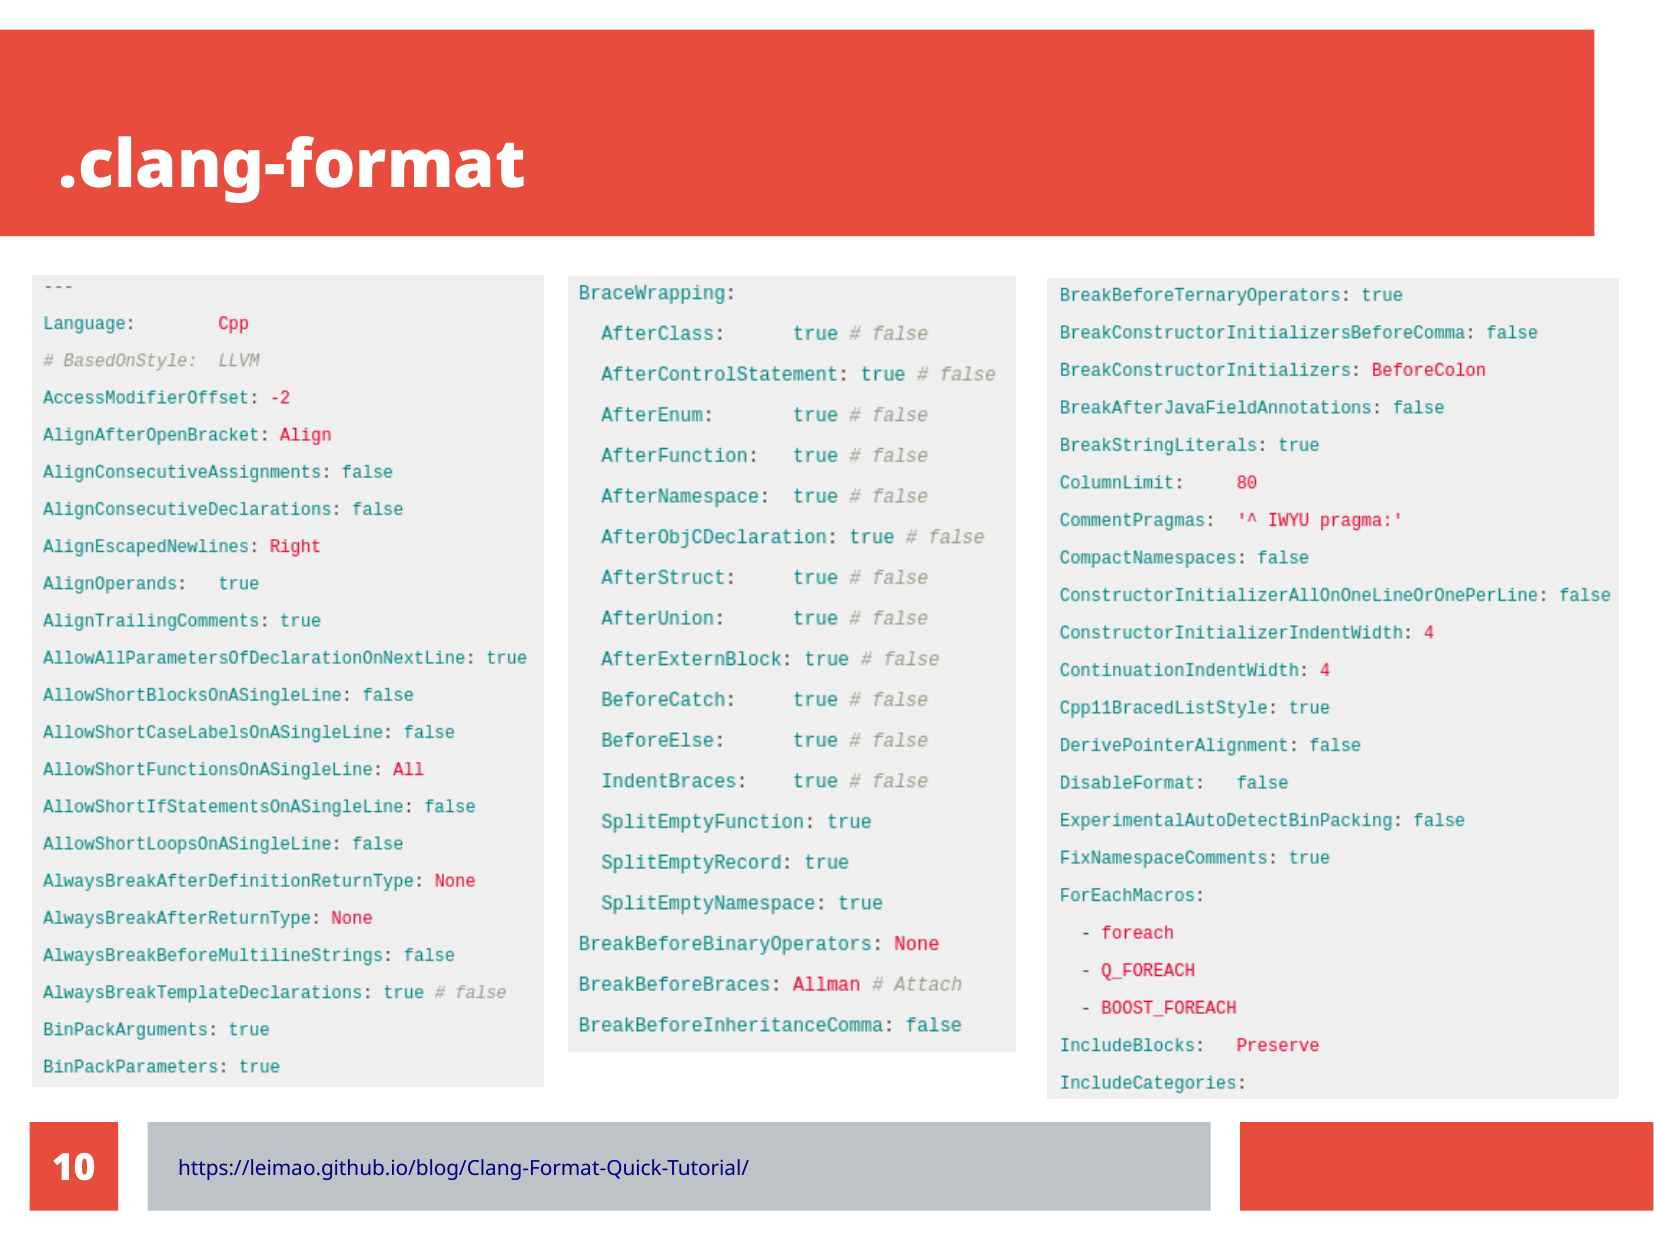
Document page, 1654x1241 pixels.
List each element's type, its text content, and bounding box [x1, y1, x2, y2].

picture [1047, 278, 1619, 1099]
picture [32, 275, 544, 1087]
title .clang-format [59, 59, 1595, 207]
picture [568, 276, 1016, 1052]
text_box https://leimao.github.io/blog/Clang-Format-Quick-Tutorial/ [163, 1145, 792, 1185]
